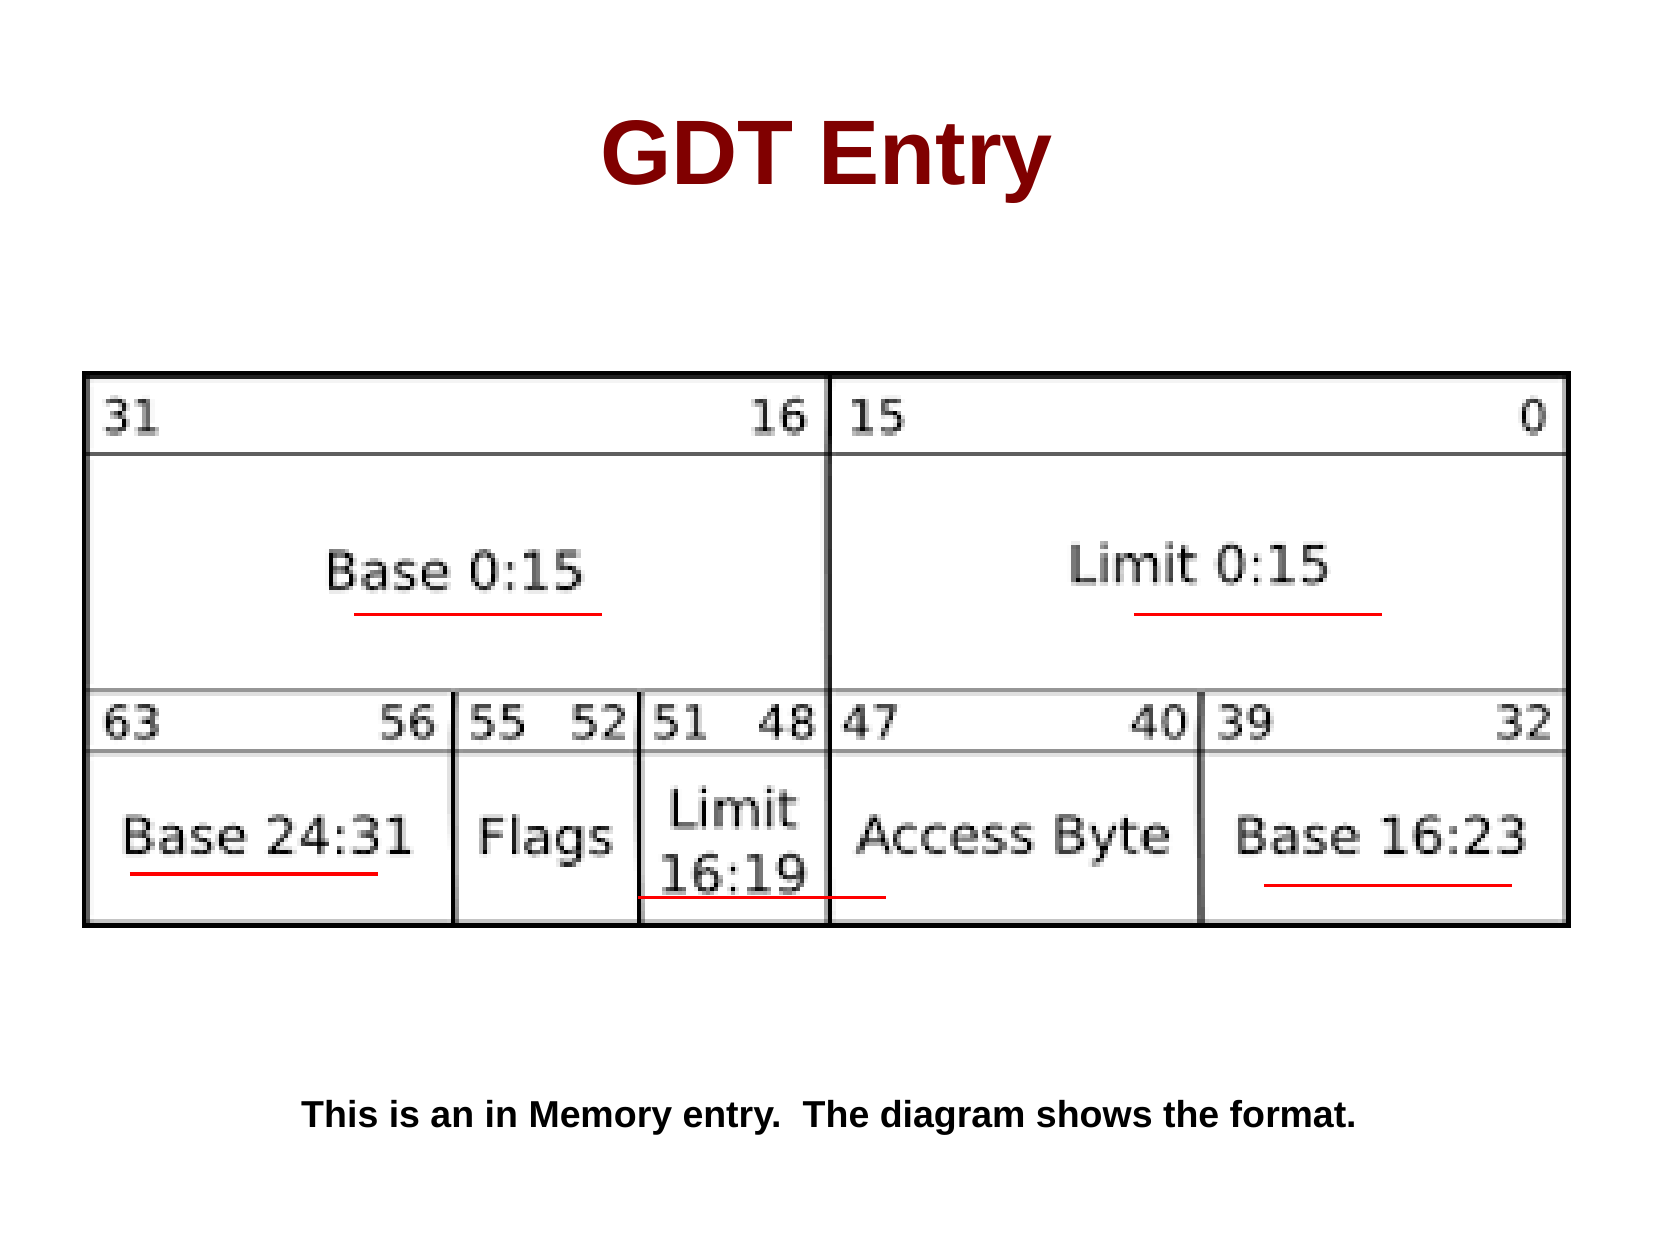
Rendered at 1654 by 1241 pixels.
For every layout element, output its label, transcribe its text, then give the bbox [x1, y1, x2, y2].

title GDT Entry [82, 49, 1571, 257]
text_box This is an in Memory entry. The diagram shows the format. [147, 1086, 1512, 1144]
picture [82, 371, 1571, 928]
